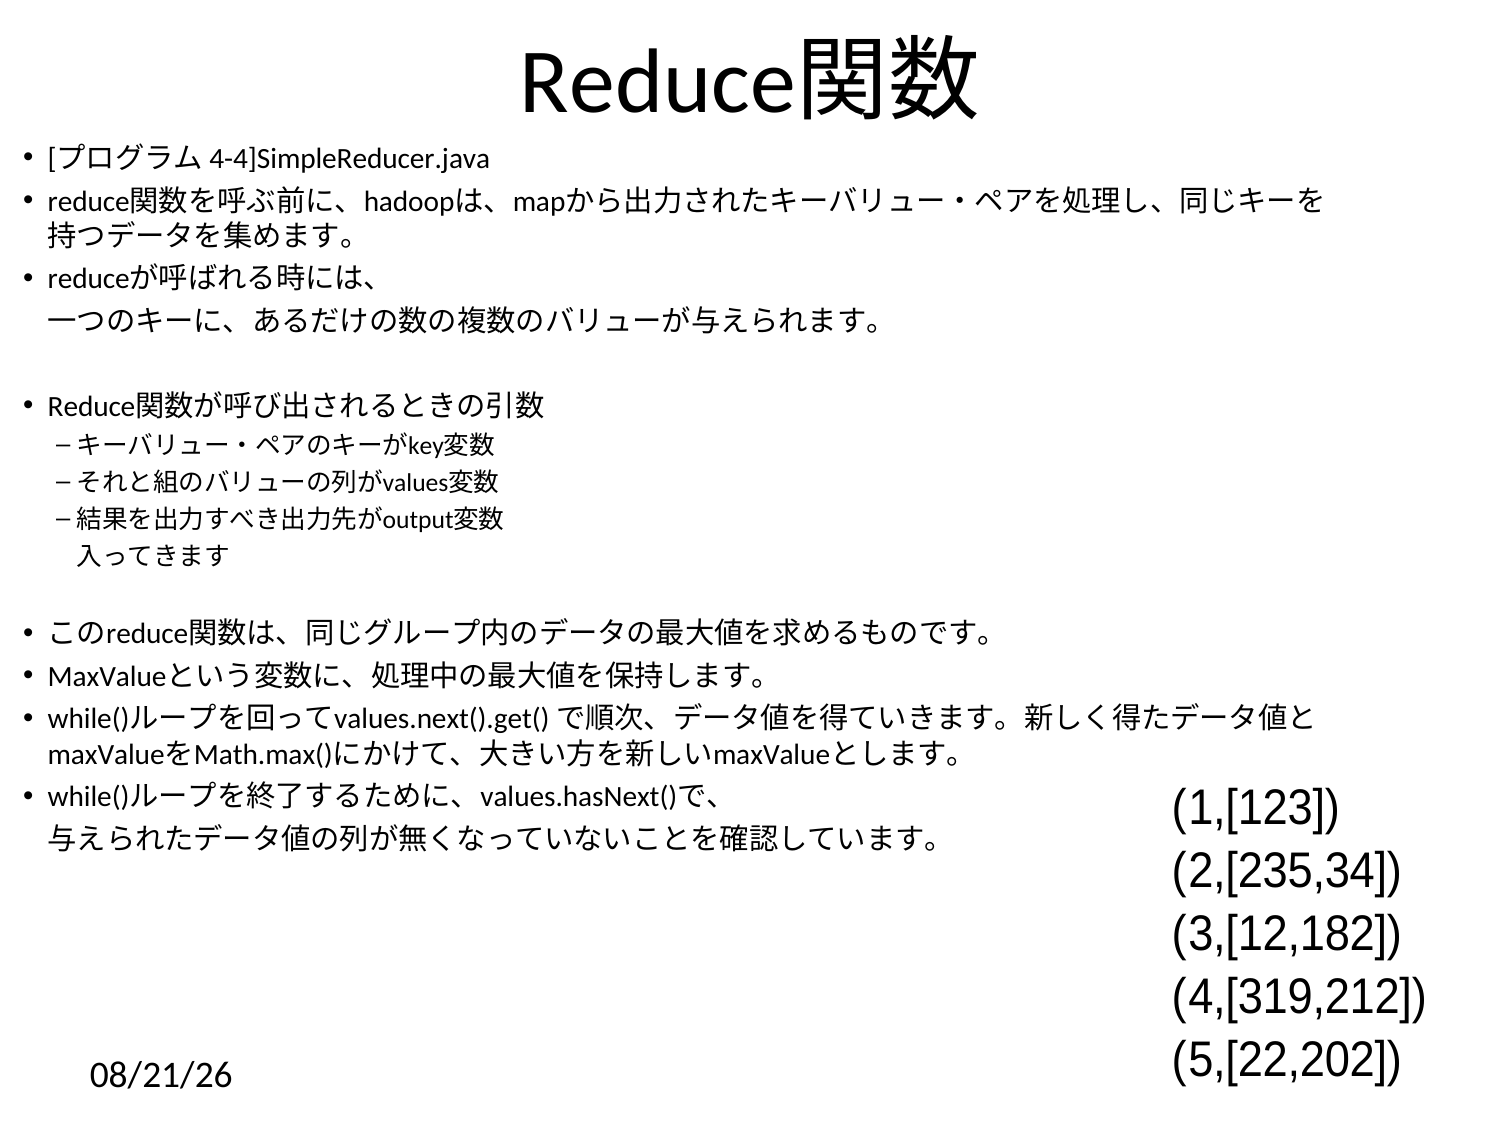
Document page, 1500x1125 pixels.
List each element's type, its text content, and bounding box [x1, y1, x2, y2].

list [プログラム 4-4]SimpleReducer.java reduce関数を呼ぶ前に、hadoopは、mapから出力されたキーバリュー・ペアを処理し、同じキーを持つデータを集めます。 reduceが呼ばれる時には、 一つのキーに、あるだけの数の複数のバリューが与えられます。 Reduce関数が呼び出されるときの引数 キーバリュー・ペアのキーがkey変数 それと組のバリューの列がvalues変数 結果を出力すべき出力先がoutput変数 入ってきます このreduce関数は、同じグループ内のデータの最大値を求めるものです。 MaxValueという変数に、処理中の最大値を保持します。 while()ループを回ってvalues.next().get() で順次、データ値を得ていきます。新しく得たデータ値と maxValueをMath.max()にかけて、大きい方を新しいmaxValueとします。 while()ループを終了するために、values.hasNext()で、 与えられたデータ値の列が無くなっていないことを確認しています。 [8, 131, 1359, 875]
title Reduce関数 [75, 12, 1426, 139]
picture [1166, 779, 1477, 1099]
